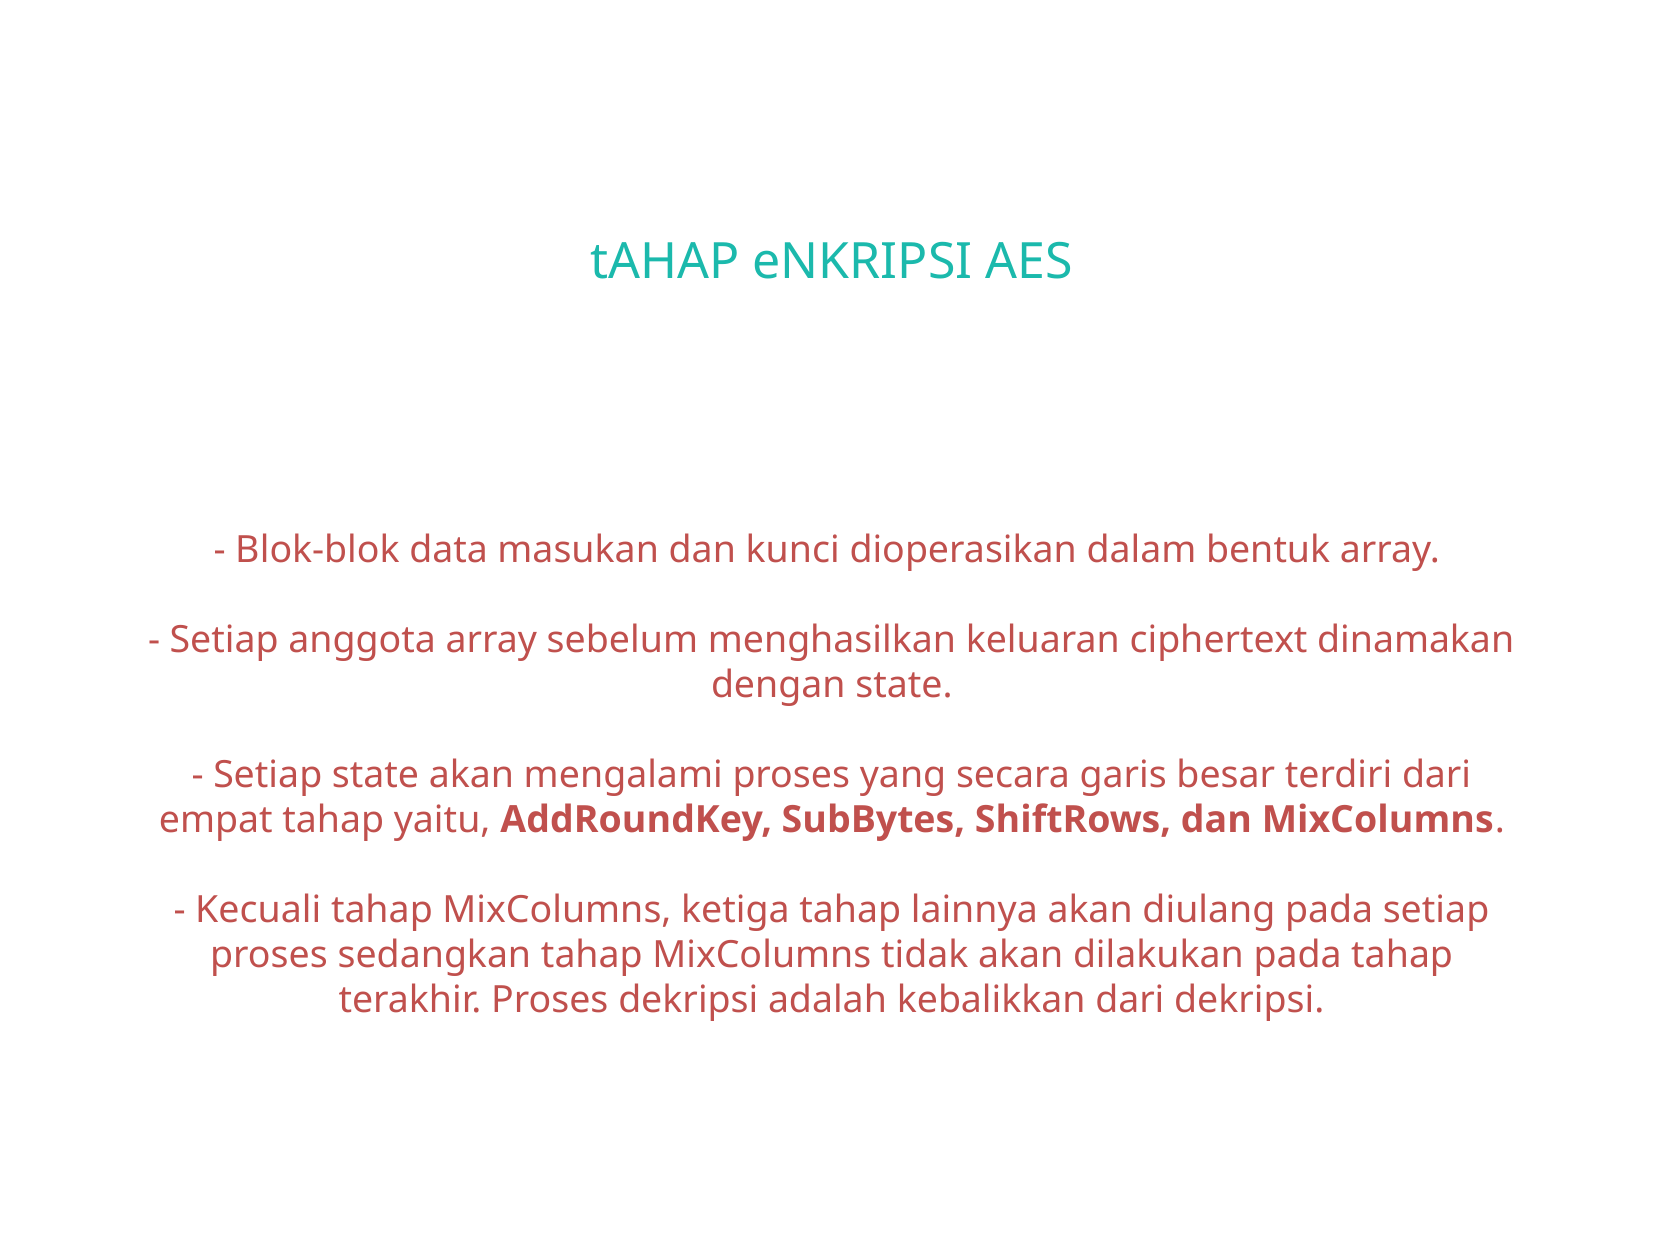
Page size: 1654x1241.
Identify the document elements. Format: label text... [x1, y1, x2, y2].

text_box - Blok-blok data masukan dan kunci dioperasikan dalam bentuk array. - Setiap anggota array sebelum menghasilkan keluaran ciphertext dinamakan dengan state. - Setiap state akan mengalami proses yang secara garis besar terdiri dari empat tahap yaitu, AddRoundKey, SubBytes, ShiftRows, dan MixColumns. - Kecuali tahap MixColumns, ketiga tahap lainnya akan diulang pada setiap proses sedangkan tahap MixColumns tidak akan dilakukan pada tahap terakhir. Proses dekripsi adalah kebalikkan dari dekripsi. [129, 471, 1535, 1120]
title tAHAP eNKRIPSI AES [129, 125, 1535, 391]
